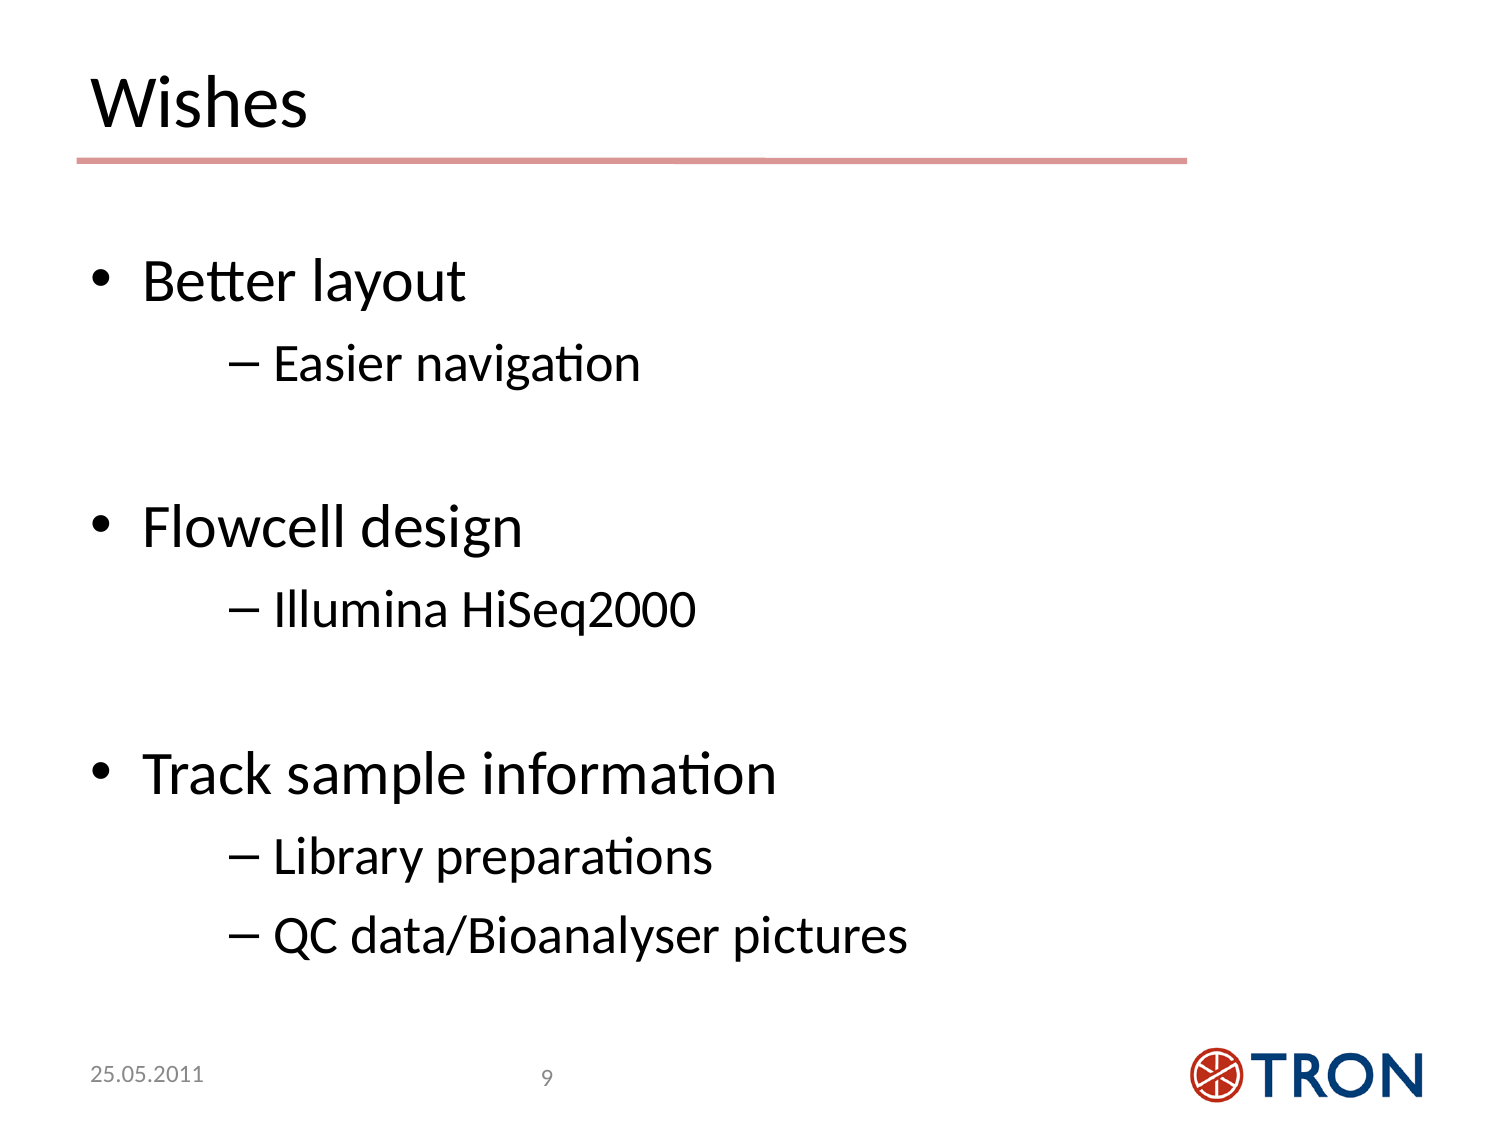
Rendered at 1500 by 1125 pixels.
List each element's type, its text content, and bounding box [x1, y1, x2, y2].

title Wishes [75, 45, 1426, 150]
text_box 25.05.2011 [75, 1042, 426, 1103]
text_box [525, 1046, 876, 1107]
list Better layout Easier navigation Flowcell design Illumina HiSeq2000 Track sample information Library preparations QC data/Bioanalyser pictures [75, 231, 1426, 975]
